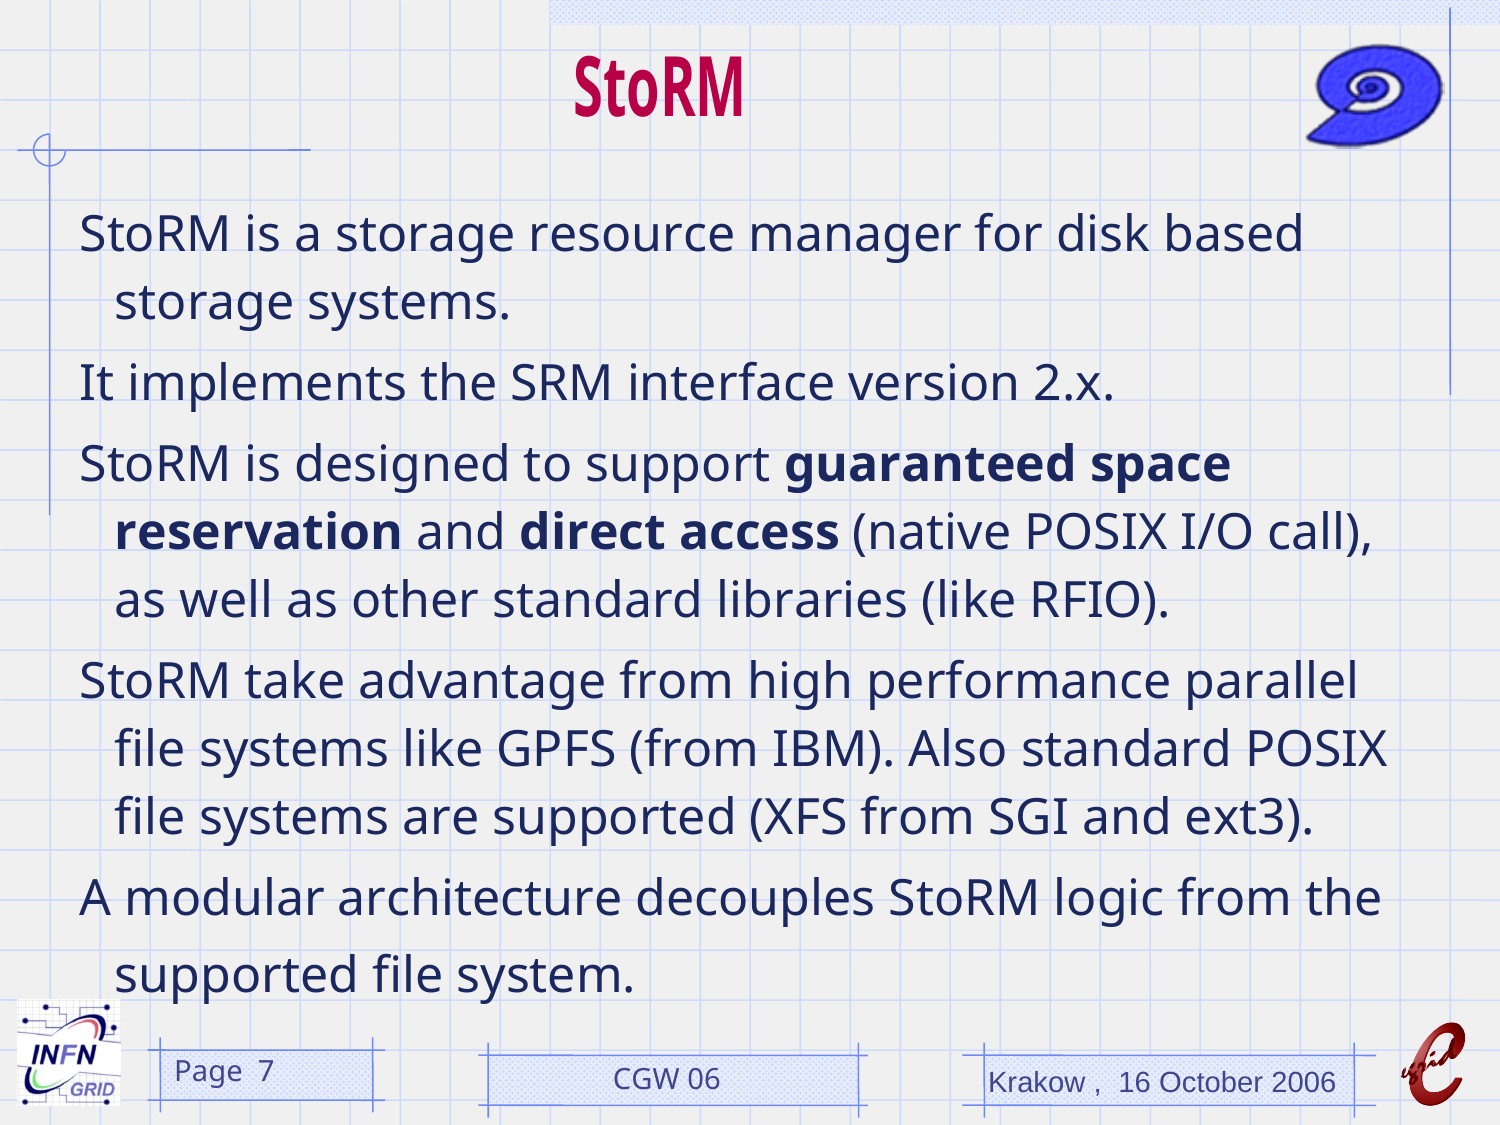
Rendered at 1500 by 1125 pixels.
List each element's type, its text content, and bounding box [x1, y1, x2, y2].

picture [1305, 43, 1445, 149]
picture [161, 1051, 372, 1099]
picture [549, 0, 1500, 25]
picture [17, 999, 121, 1106]
title StoRM [53, 18, 1282, 149]
picture [985, 1056, 1353, 1104]
picture [489, 1056, 857, 1104]
picture [1376, 1020, 1495, 1118]
list StoRM is a storage resource manager for disk based storage systems. It implements the SRM interface version 2.x. StoRM is designed to support guaranteed space reservation and direct access (native POSIX I/O call), as well as other standard libraries (like RFIO). StoRM take advantage from high performance parallel file systems like GPFS (from IBM). Also standard POSIX file systems are supported (XFS from SGI and ext3). A modular architecture decouples StoRM logic from the supported file system. [29, 190, 1436, 1026]
